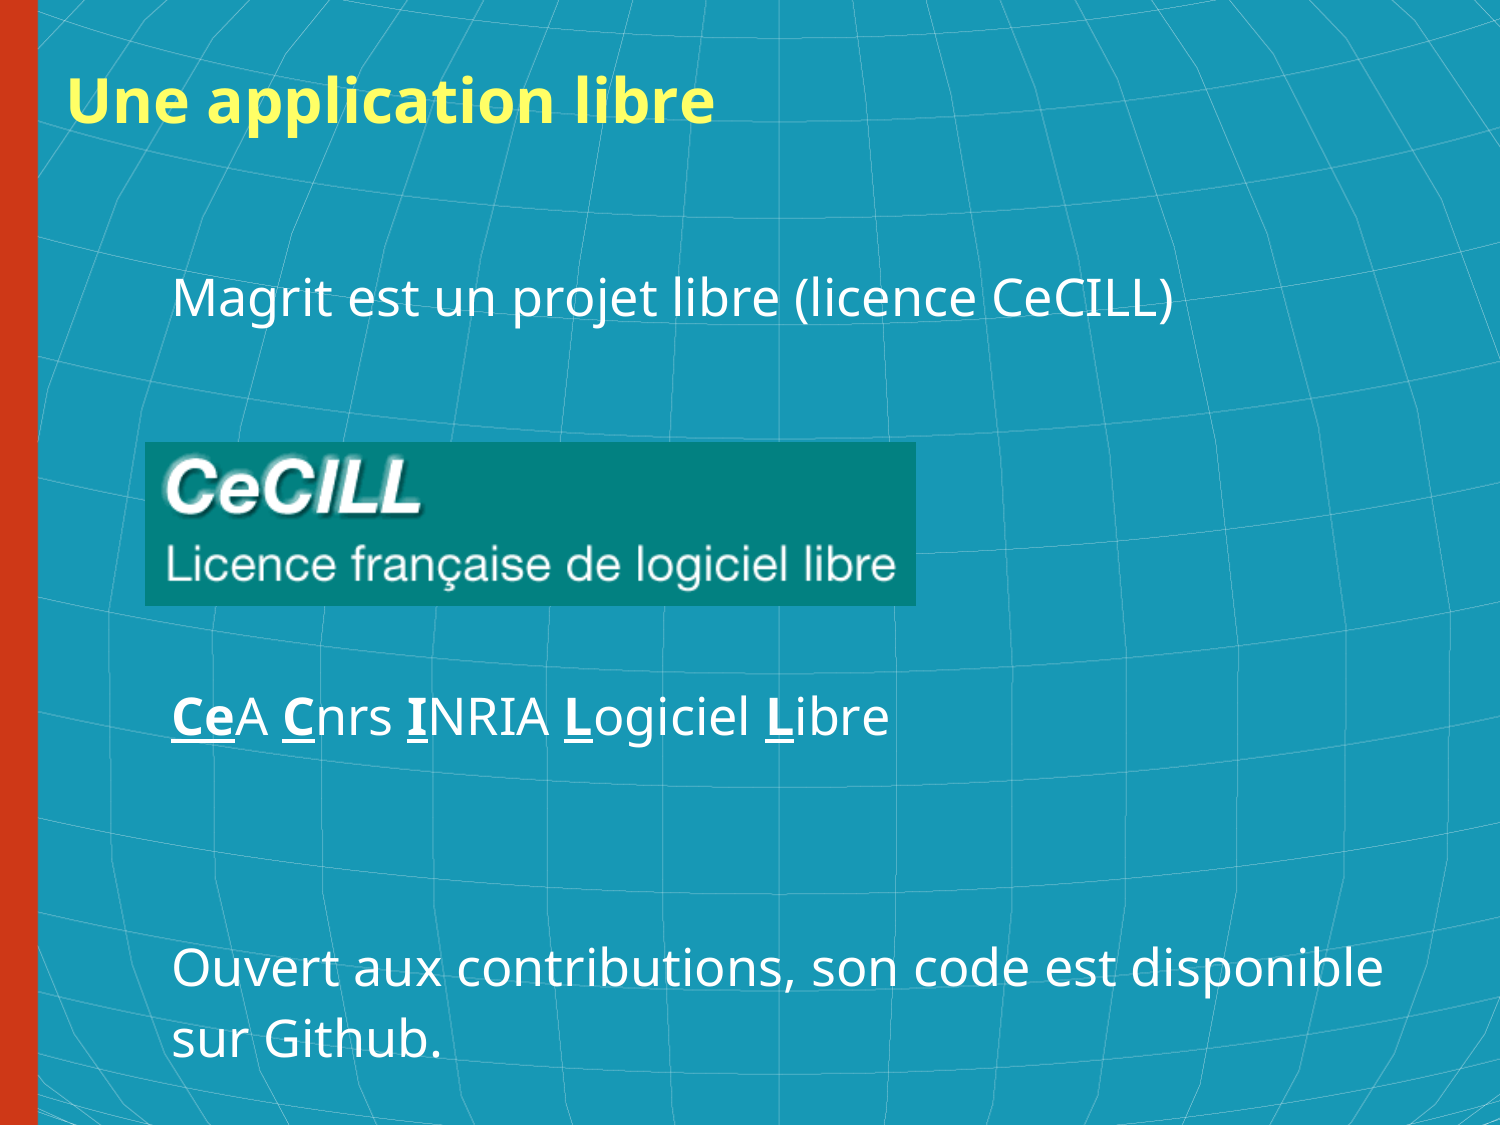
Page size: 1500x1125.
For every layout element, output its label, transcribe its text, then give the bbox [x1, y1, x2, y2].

picture [0, 0, 1500, 1125]
title Une application libre [65, 20, 1477, 177]
list Magrit est un projet libre (licence CeCILL) CeA Cnrs INRIA Logiciel Libre Ouvert aux contributions, son code est disponible sur Github. [59, 177, 1477, 1015]
